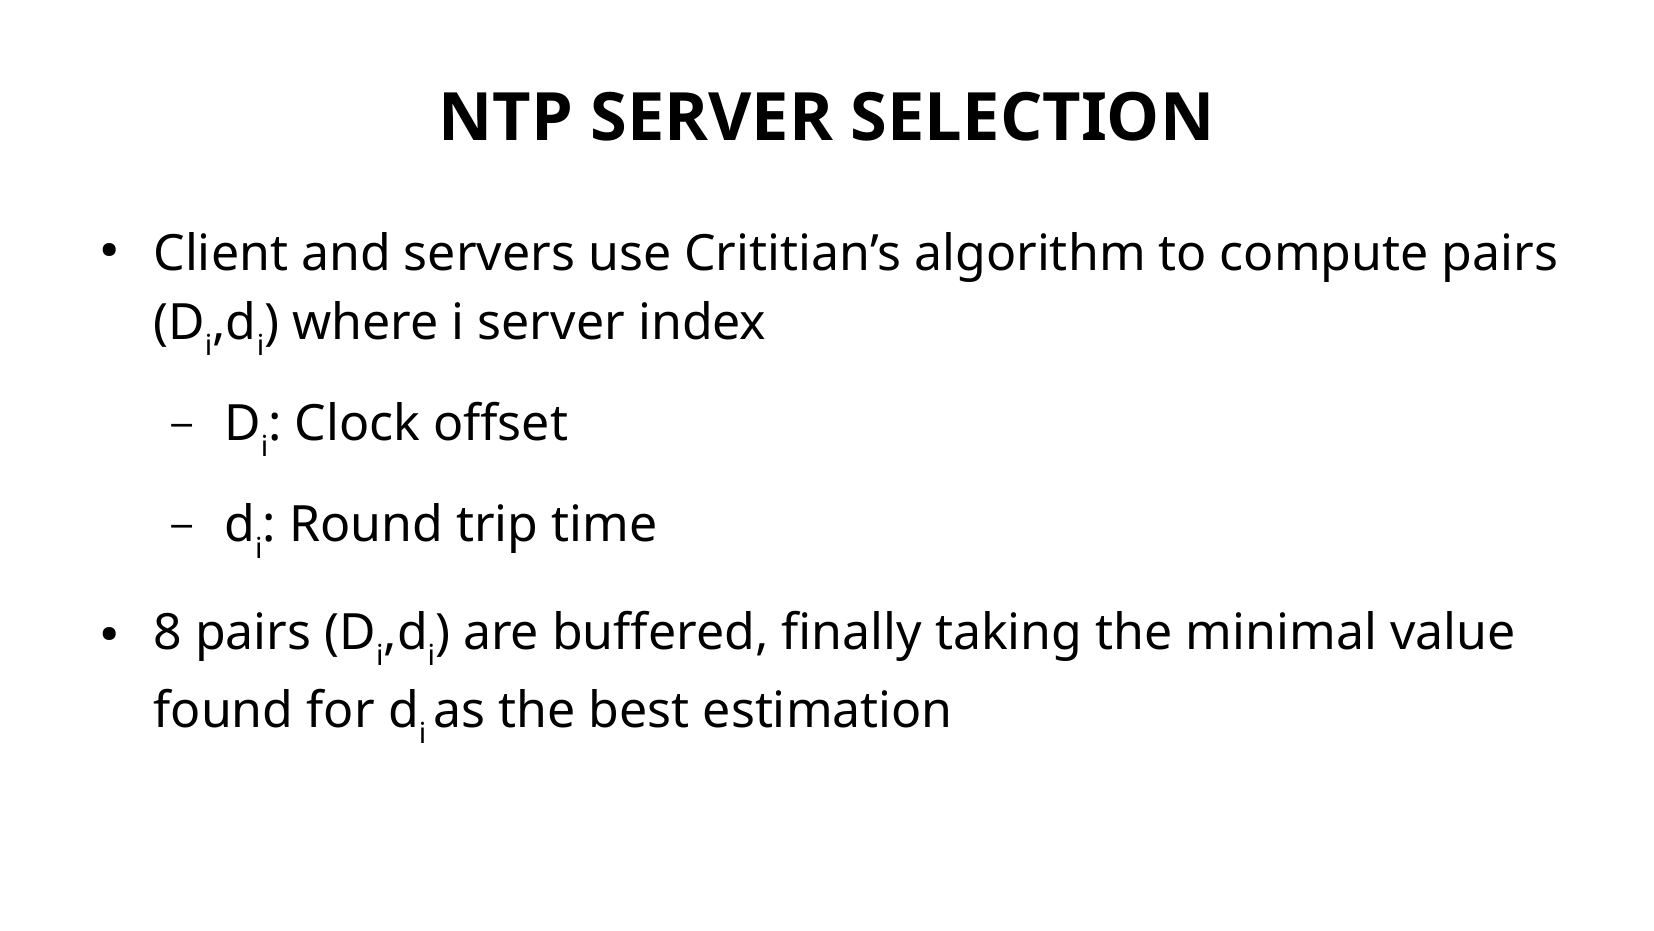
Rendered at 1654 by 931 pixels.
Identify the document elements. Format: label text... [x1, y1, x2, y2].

title NTP SERVER SELECTION [82, 36, 1571, 193]
list Client and servers use Crititian’s algorithm to compute pairs (Di,di) where i server index Di: Clock offset di: Round trip time 8 pairs (Di,di) are buffered, finally taking the minimal value found for di as the best estimation [82, 217, 1571, 757]
